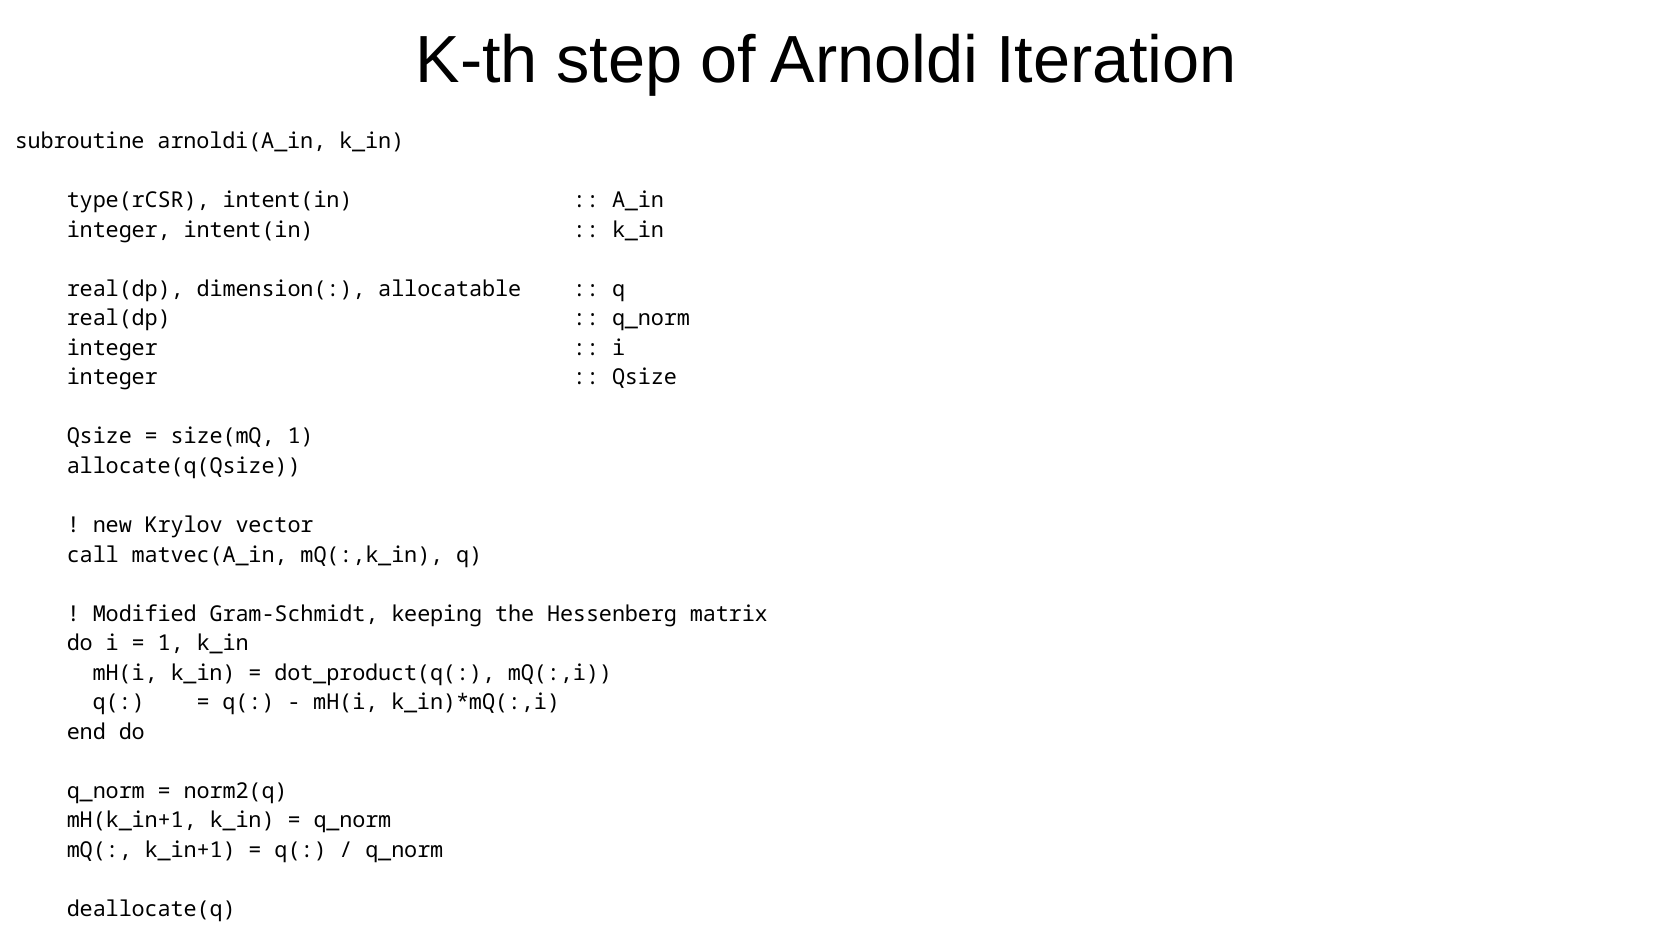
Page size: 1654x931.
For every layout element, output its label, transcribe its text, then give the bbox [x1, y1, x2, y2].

text_box subroutine arnoldi(A_in, k_in) type(rCSR), intent(in) :: A_in integer, intent(in) :: k_in real(dp), dimension(:), allocatable :: q real(dp) :: q_norm integer :: i integer :: Qsize Qsize = size(mQ, 1) allocate(q(Qsize)) ! new Krylov vector call matvec(A_in, mQ(:,k_in), q) ! Modified Gram-Schmidt, keeping the Hessenberg matrix do i = 1, k_in mH(i, k_in) = dot_product(q(:), mQ(:,i)) q(:) = q(:) - mH(i, k_in)*mQ(:,i) end do q_norm = norm2(q) mH(k_in+1, k_in) = q_norm mQ(:, k_in+1) = q(:) / q_norm deallocate(q) end subroutine arnoldi [0, 118, 792, 764]
title K-th step of Arnoldi Iteration [0, 1, 1654, 119]
